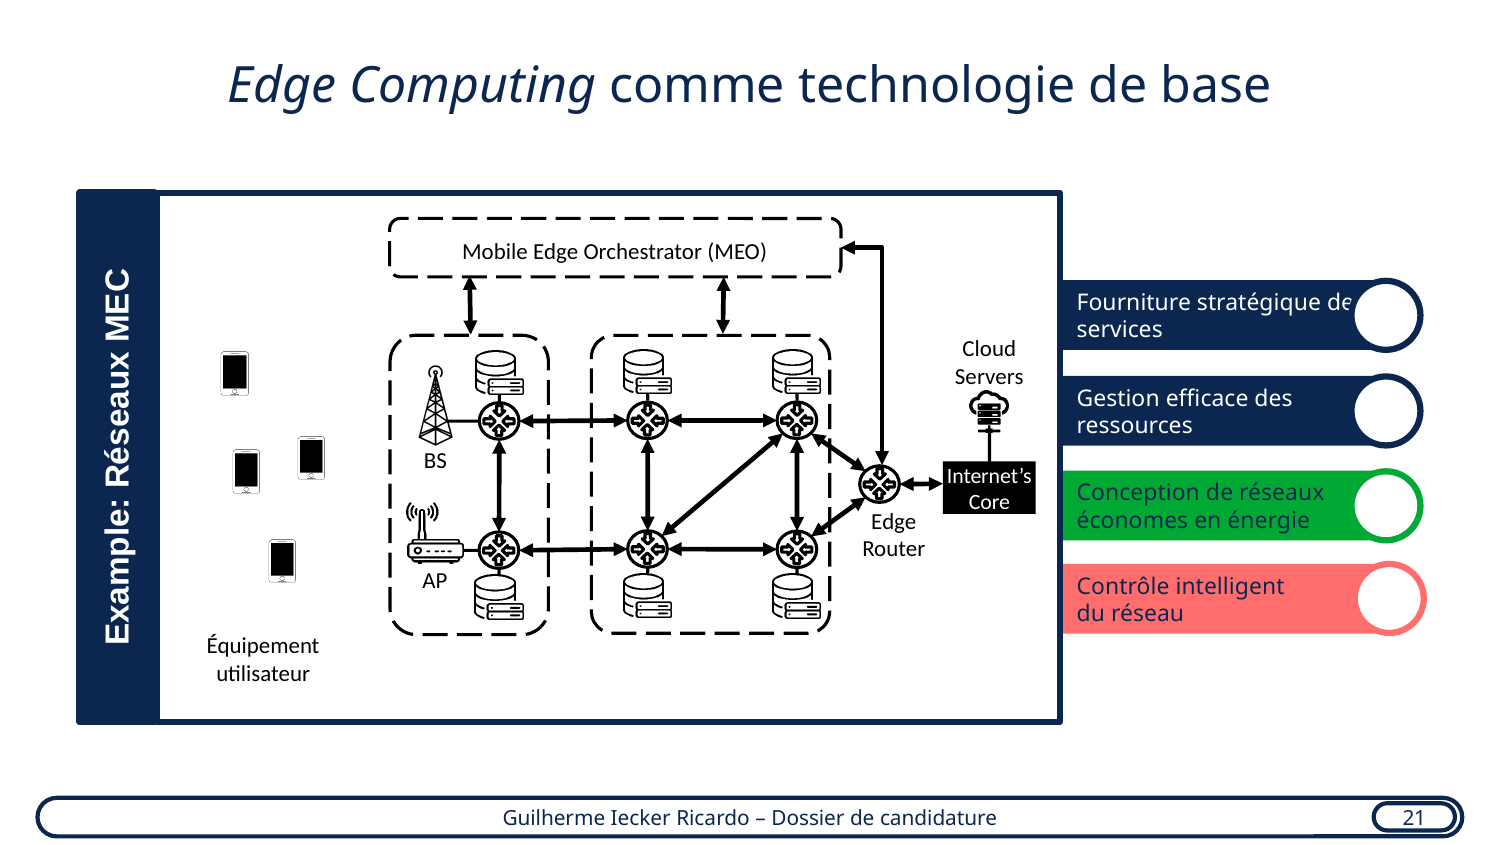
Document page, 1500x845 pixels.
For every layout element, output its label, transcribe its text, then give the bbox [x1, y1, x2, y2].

picture [475, 350, 524, 395]
picture [474, 574, 524, 620]
text_box BS [417, 445, 454, 473]
text_box Cloud Servers [953, 333, 1025, 389]
text_box [1351, 471, 1421, 541]
picture [217, 351, 252, 396]
picture [229, 449, 263, 494]
picture [406, 502, 464, 564]
text_box Example: Réseaux MEC [79, 192, 155, 723]
text_box Guilherme Iecker Ricardo – Dossier de candidature [37, 797, 1463, 837]
text_box Edge Router [858, 506, 930, 562]
picture [772, 349, 821, 394]
picture [265, 539, 299, 583]
text_box Conception de réseaux économes en énergie [1063, 470, 1377, 541]
text_box [1351, 280, 1421, 350]
picture [294, 436, 328, 480]
text_box Fourniture stratégique de services [1063, 280, 1377, 350]
text_box [859, 465, 900, 503]
picture [623, 349, 672, 394]
text_box Contrôle intelligent du réseau [1063, 563, 1377, 634]
picture [623, 573, 672, 618]
text_box [1351, 376, 1421, 446]
text_box Mobile Edge Orchestrator (MEO) [389, 236, 841, 265]
picture [772, 573, 821, 619]
text_box Internet’s Core [942, 461, 1036, 514]
text_box AP [406, 565, 464, 594]
picture [969, 390, 1009, 433]
text_box Edge Computing comme technologie de base [37, 37, 1463, 193]
text_box Gestion efficace des ressources [1063, 375, 1377, 446]
picture [416, 363, 455, 448]
text_box [1354, 563, 1424, 633]
text_box Équipement utilisateur [167, 630, 359, 686]
